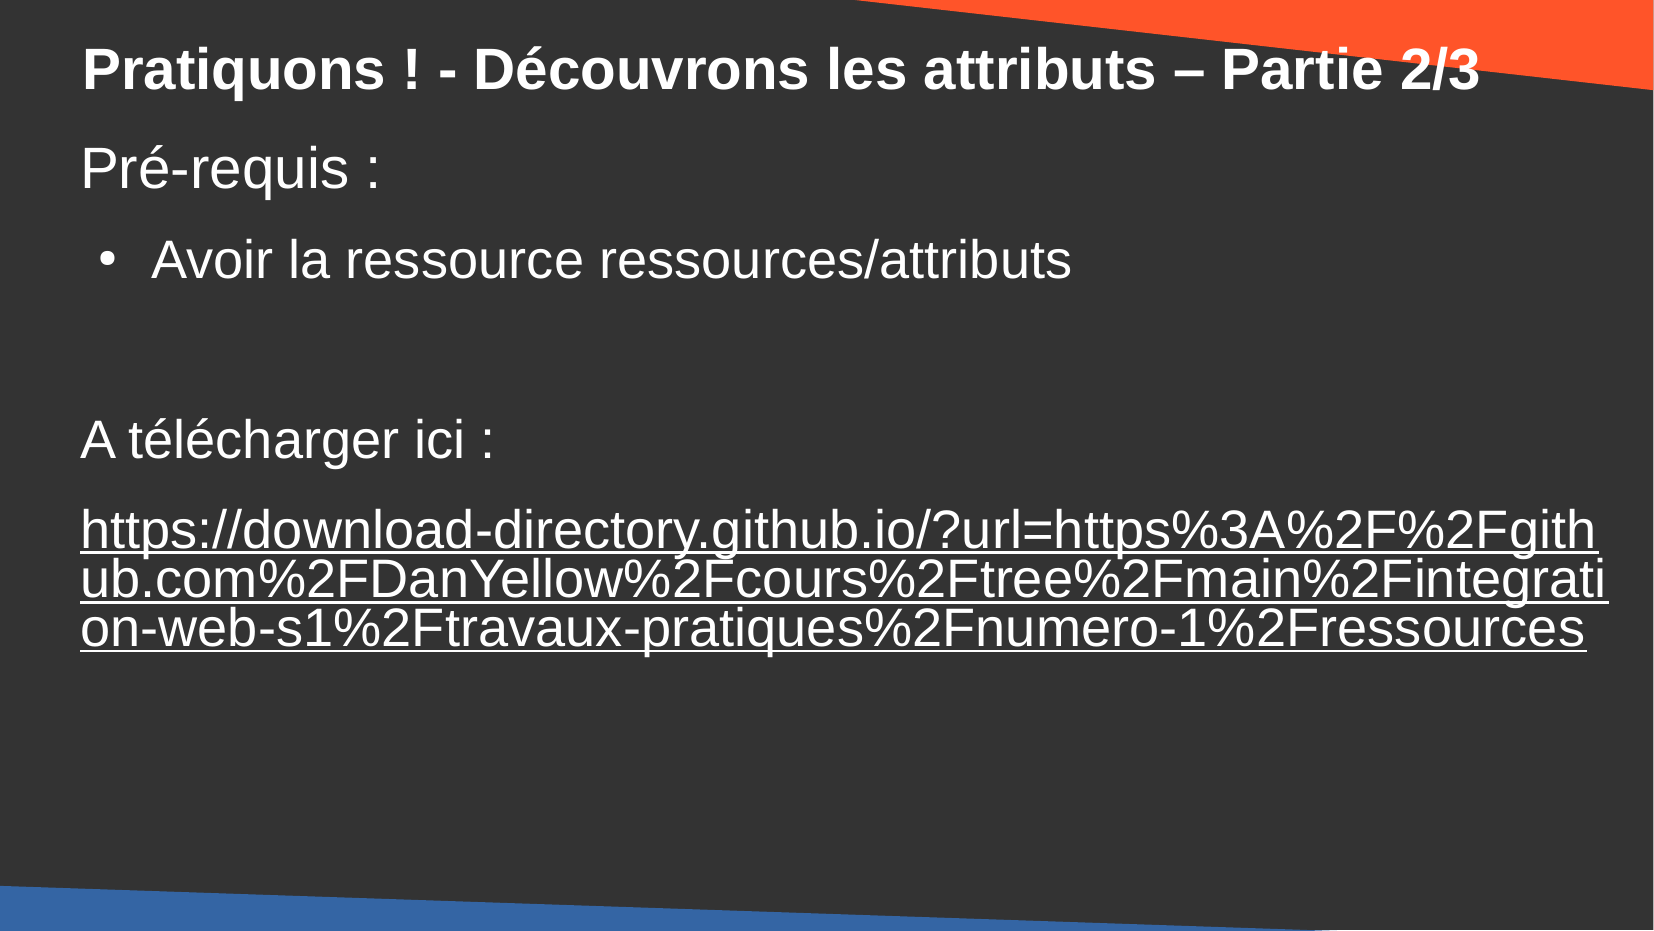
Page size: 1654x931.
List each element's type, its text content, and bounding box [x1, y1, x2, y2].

list Pré-requis : Avoir la ressource ressources/attributs A télécharger ici : https://download-directory.github.io/?url=https%3A%2F%2Fgithub.com%2FDanYellow%2Fcours%2Ftree%2Fmain%2Fintegration-web-s1%2Ftravaux-pratiques%2Fnumero-1%2Fressources [80, 135, 1620, 721]
title Pratiquons ! - Découvrons les attributs – Partie 2/3 [82, 37, 1571, 114]
text_box [0, 885, 1337, 931]
text_box [854, 0, 1654, 91]
